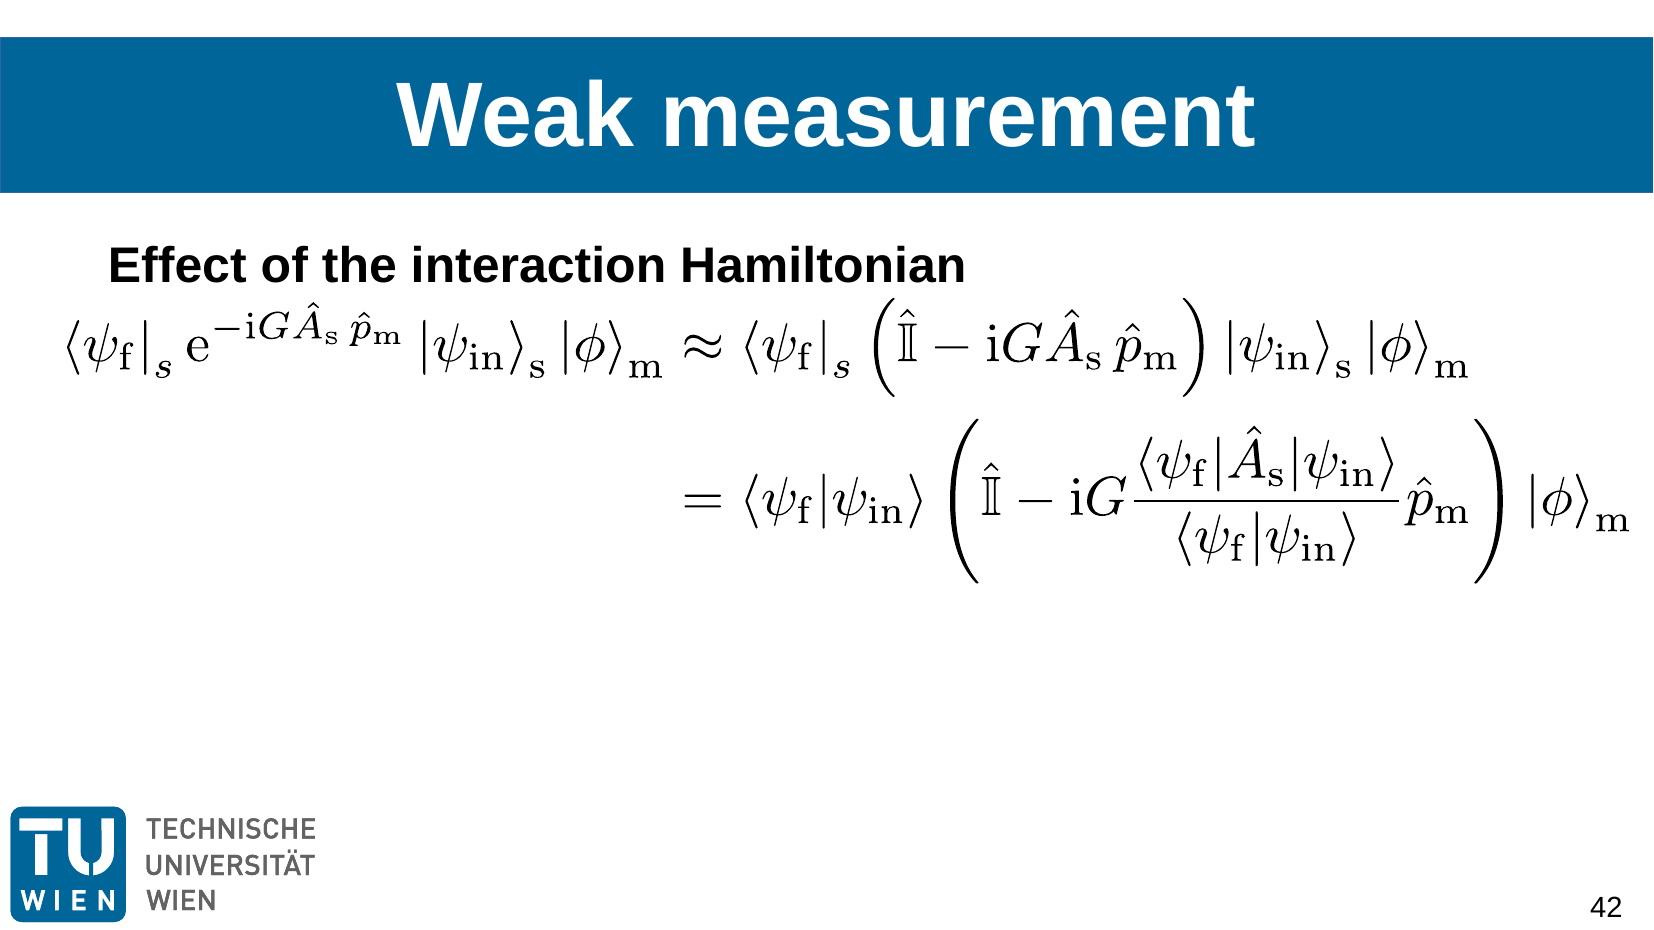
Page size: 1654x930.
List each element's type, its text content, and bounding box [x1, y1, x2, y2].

title Weak measurement [0, 37, 1653, 193]
picture [45, 285, 1635, 600]
list Effect of the interaction Hamiltonian [107, 236, 1186, 285]
